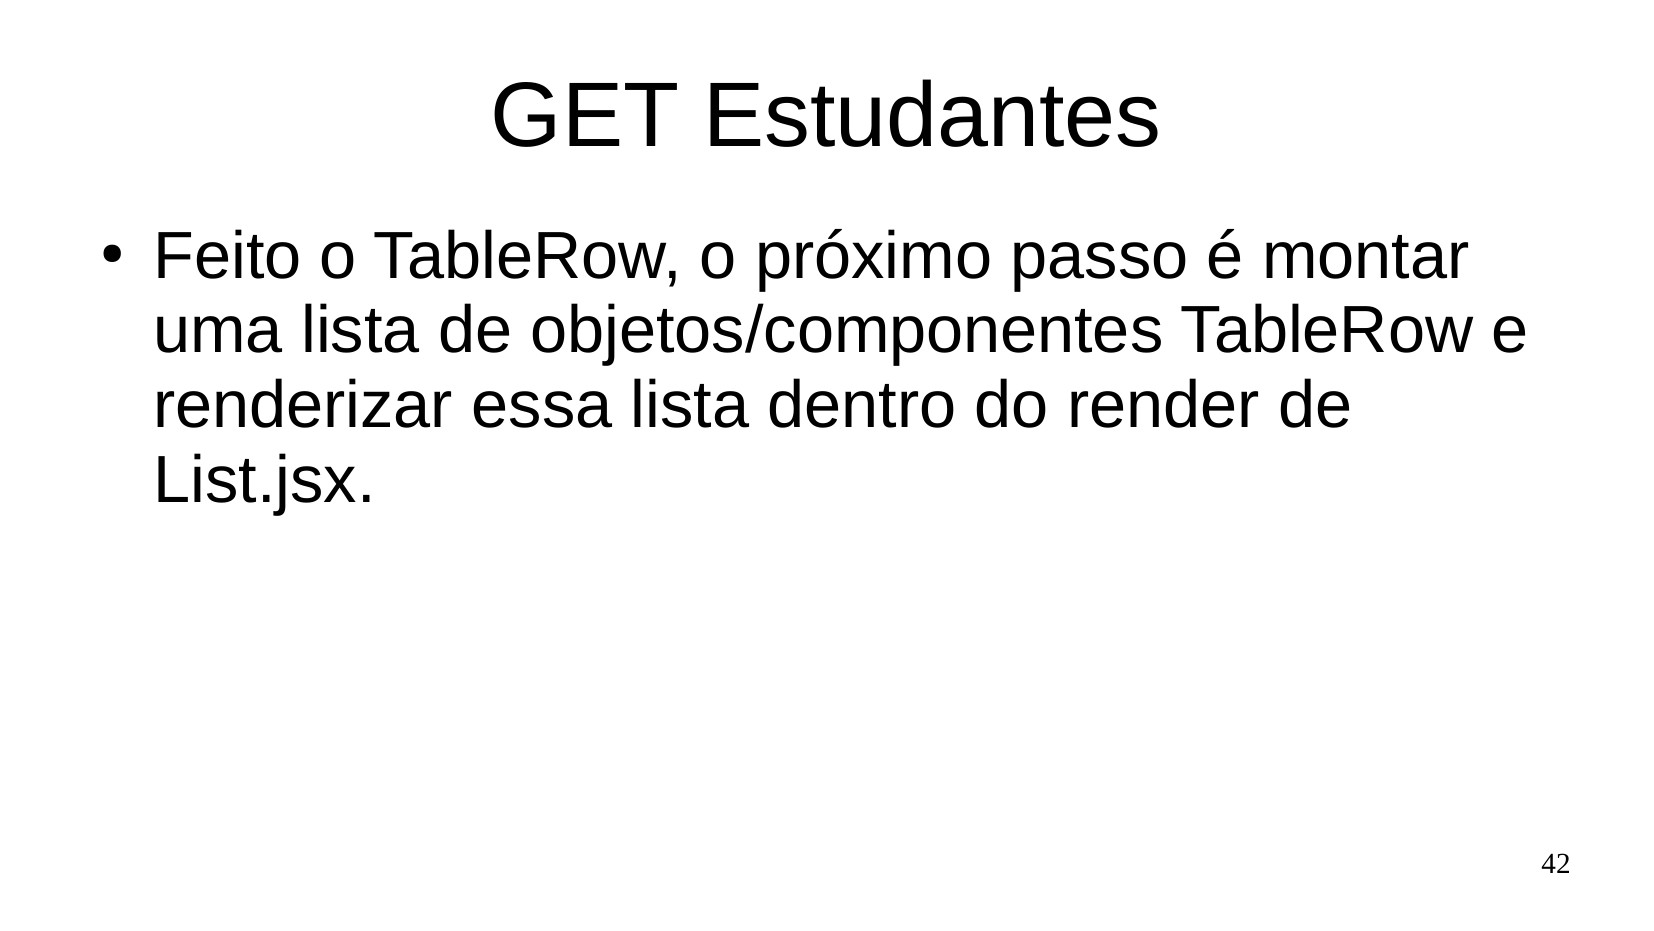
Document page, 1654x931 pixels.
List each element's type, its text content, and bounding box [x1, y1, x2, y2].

list Feito o TableRow, o próximo passo é montar uma lista de objetos/componentes TableRow e renderizar essa lista dentro do render de List.jsx. [82, 217, 1571, 758]
title GET Estudantes [82, 37, 1571, 193]
